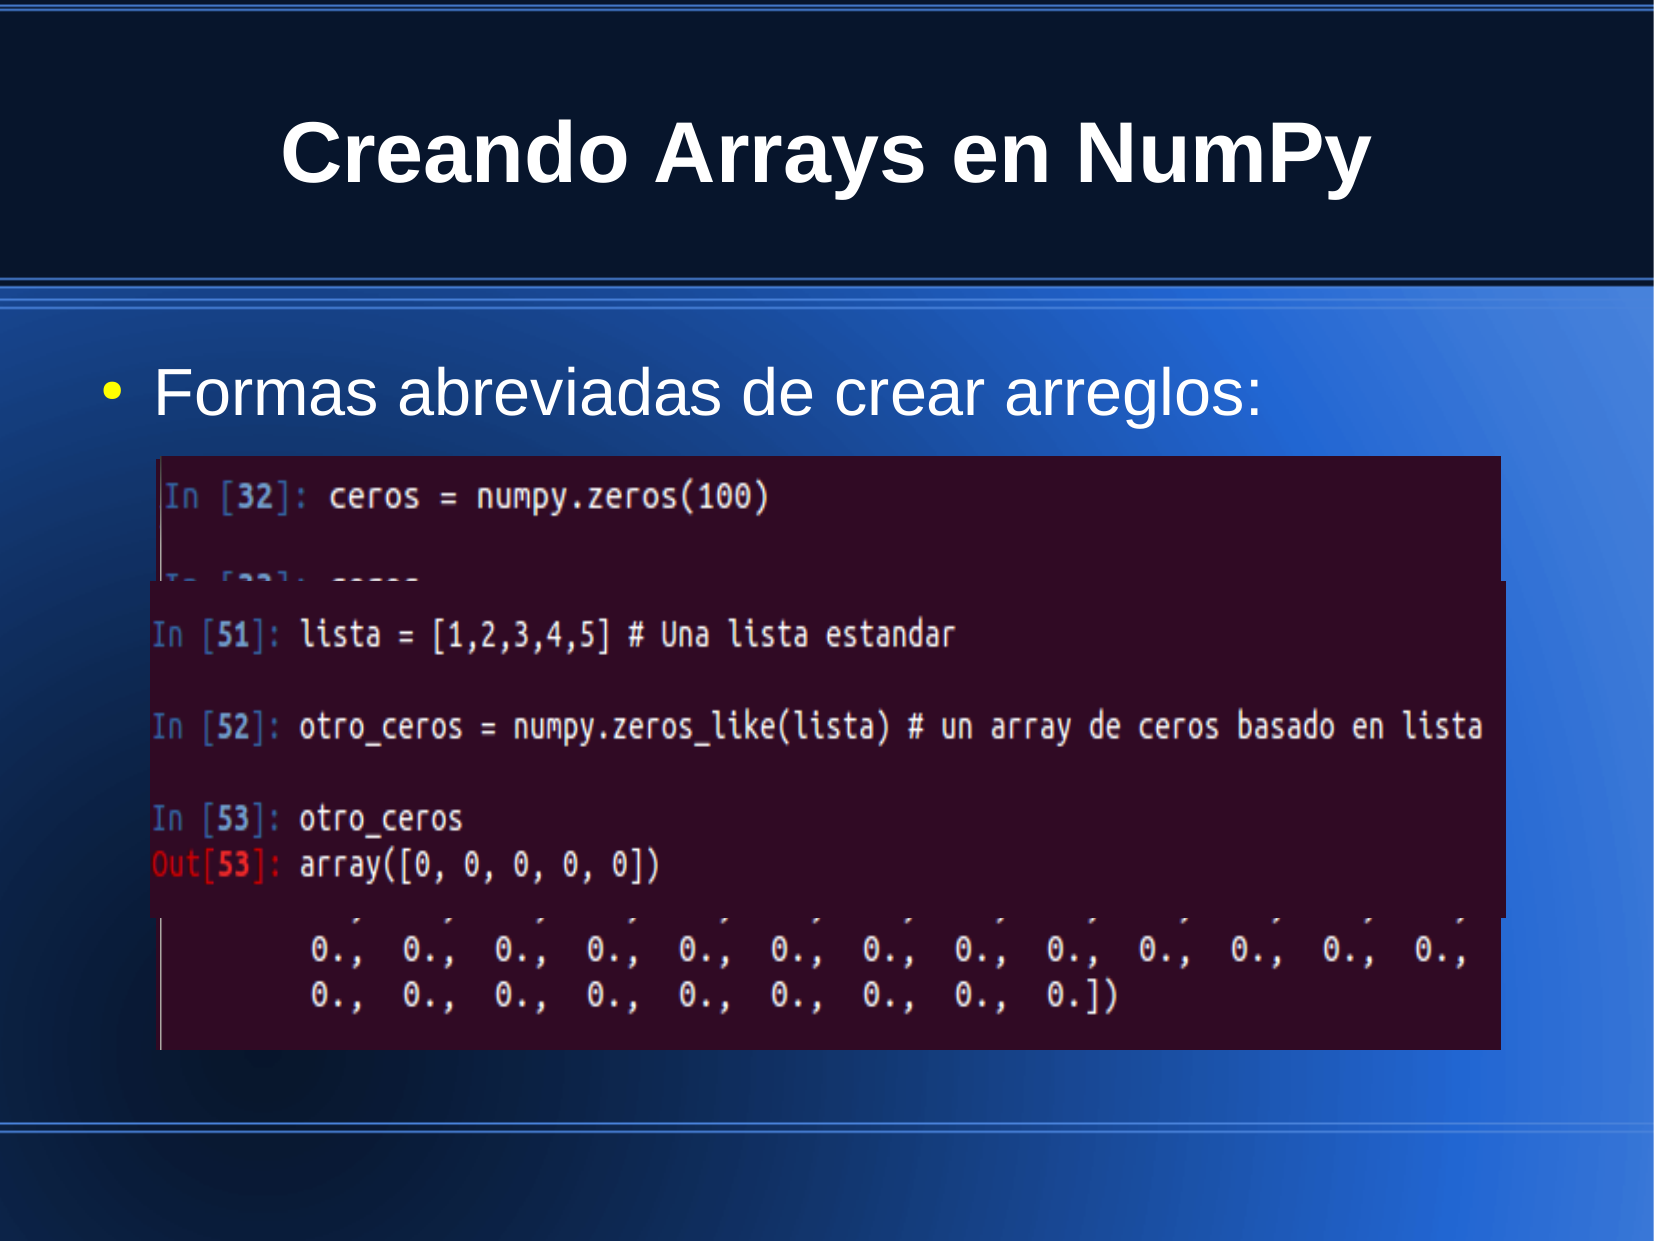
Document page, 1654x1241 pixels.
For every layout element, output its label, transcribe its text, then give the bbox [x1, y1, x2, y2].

picture [0, 0, 1654, 1241]
title Creando Arrays en NumPy [82, 49, 1571, 257]
list Formas abreviadas de crear arreglos: [82, 355, 1571, 1075]
